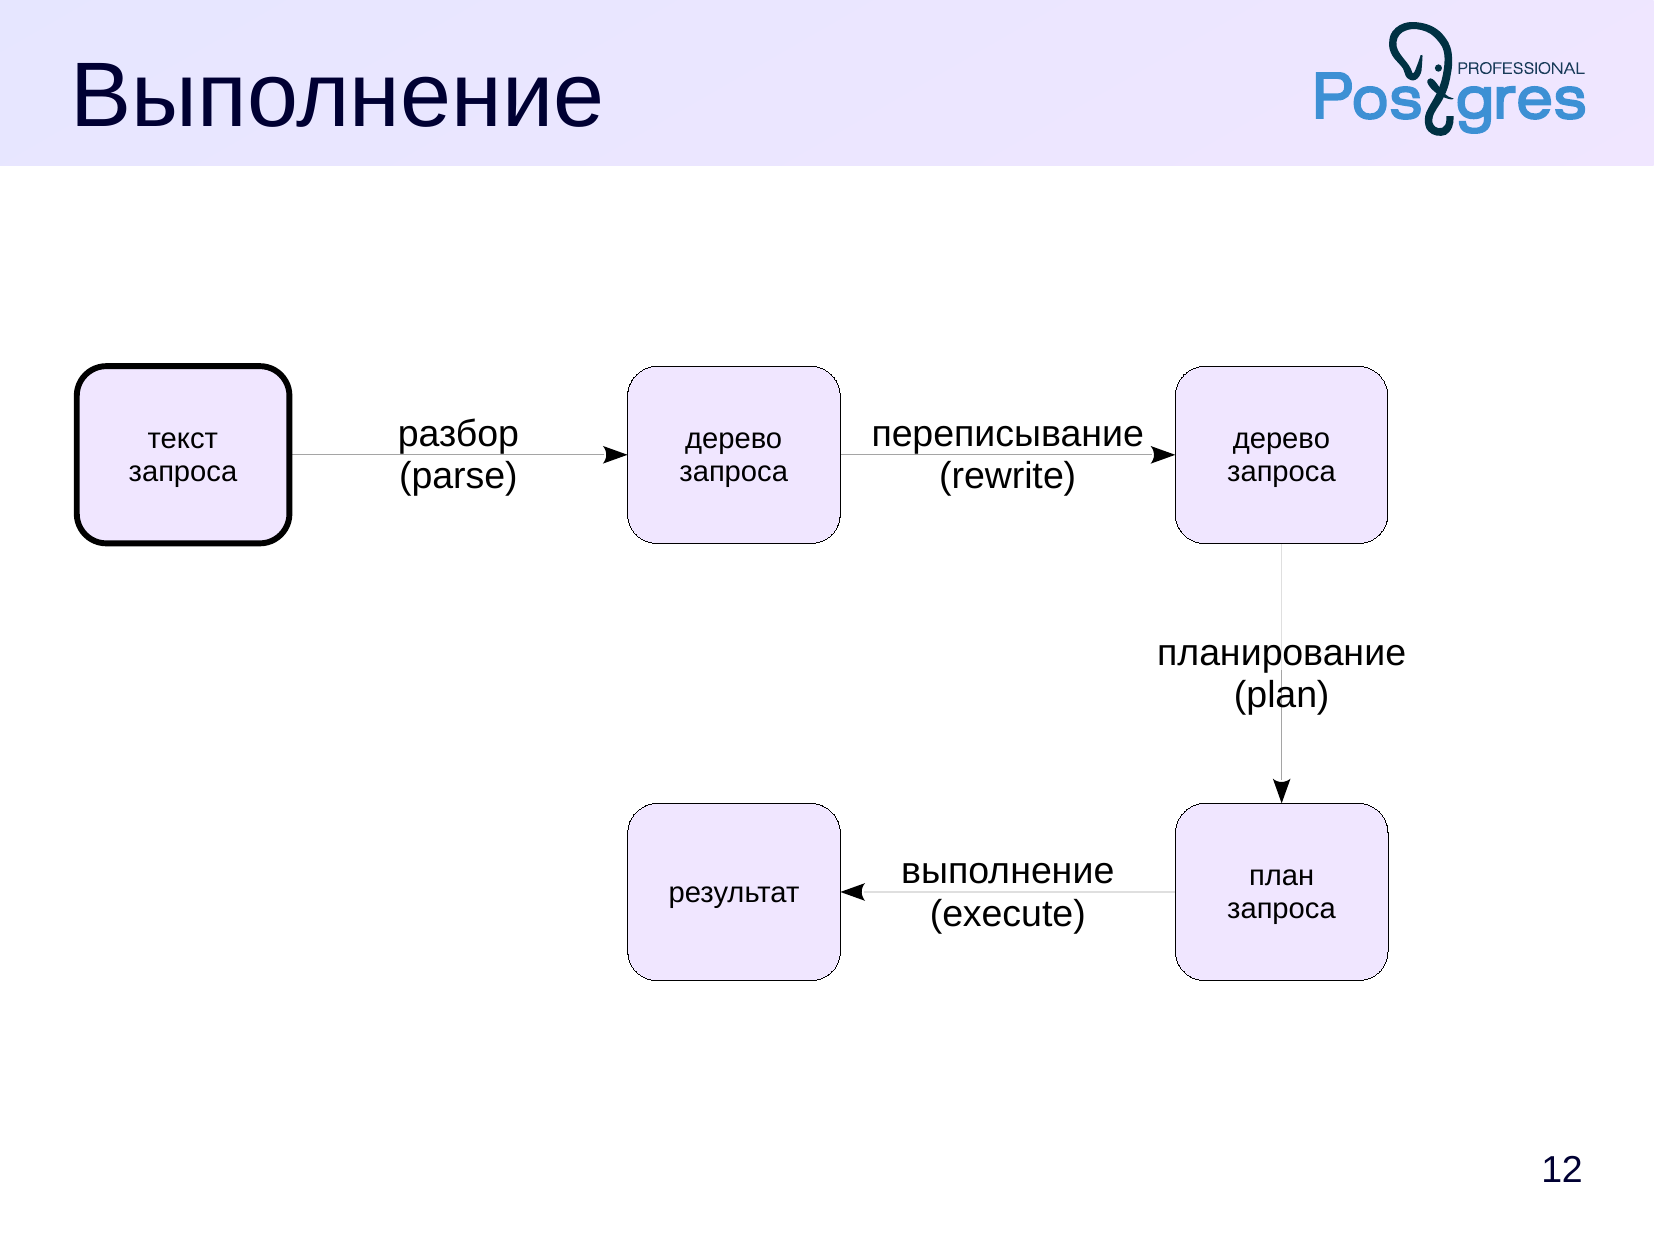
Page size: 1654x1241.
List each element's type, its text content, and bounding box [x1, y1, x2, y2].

text_box дерево запроса [627, 366, 841, 544]
text_box план запроса [1175, 803, 1389, 981]
text_box результат [627, 803, 841, 981]
text_box дерево запроса [1175, 366, 1388, 544]
text_box текст запроса [76, 366, 290, 544]
title Выполнение [70, 43, 1261, 147]
